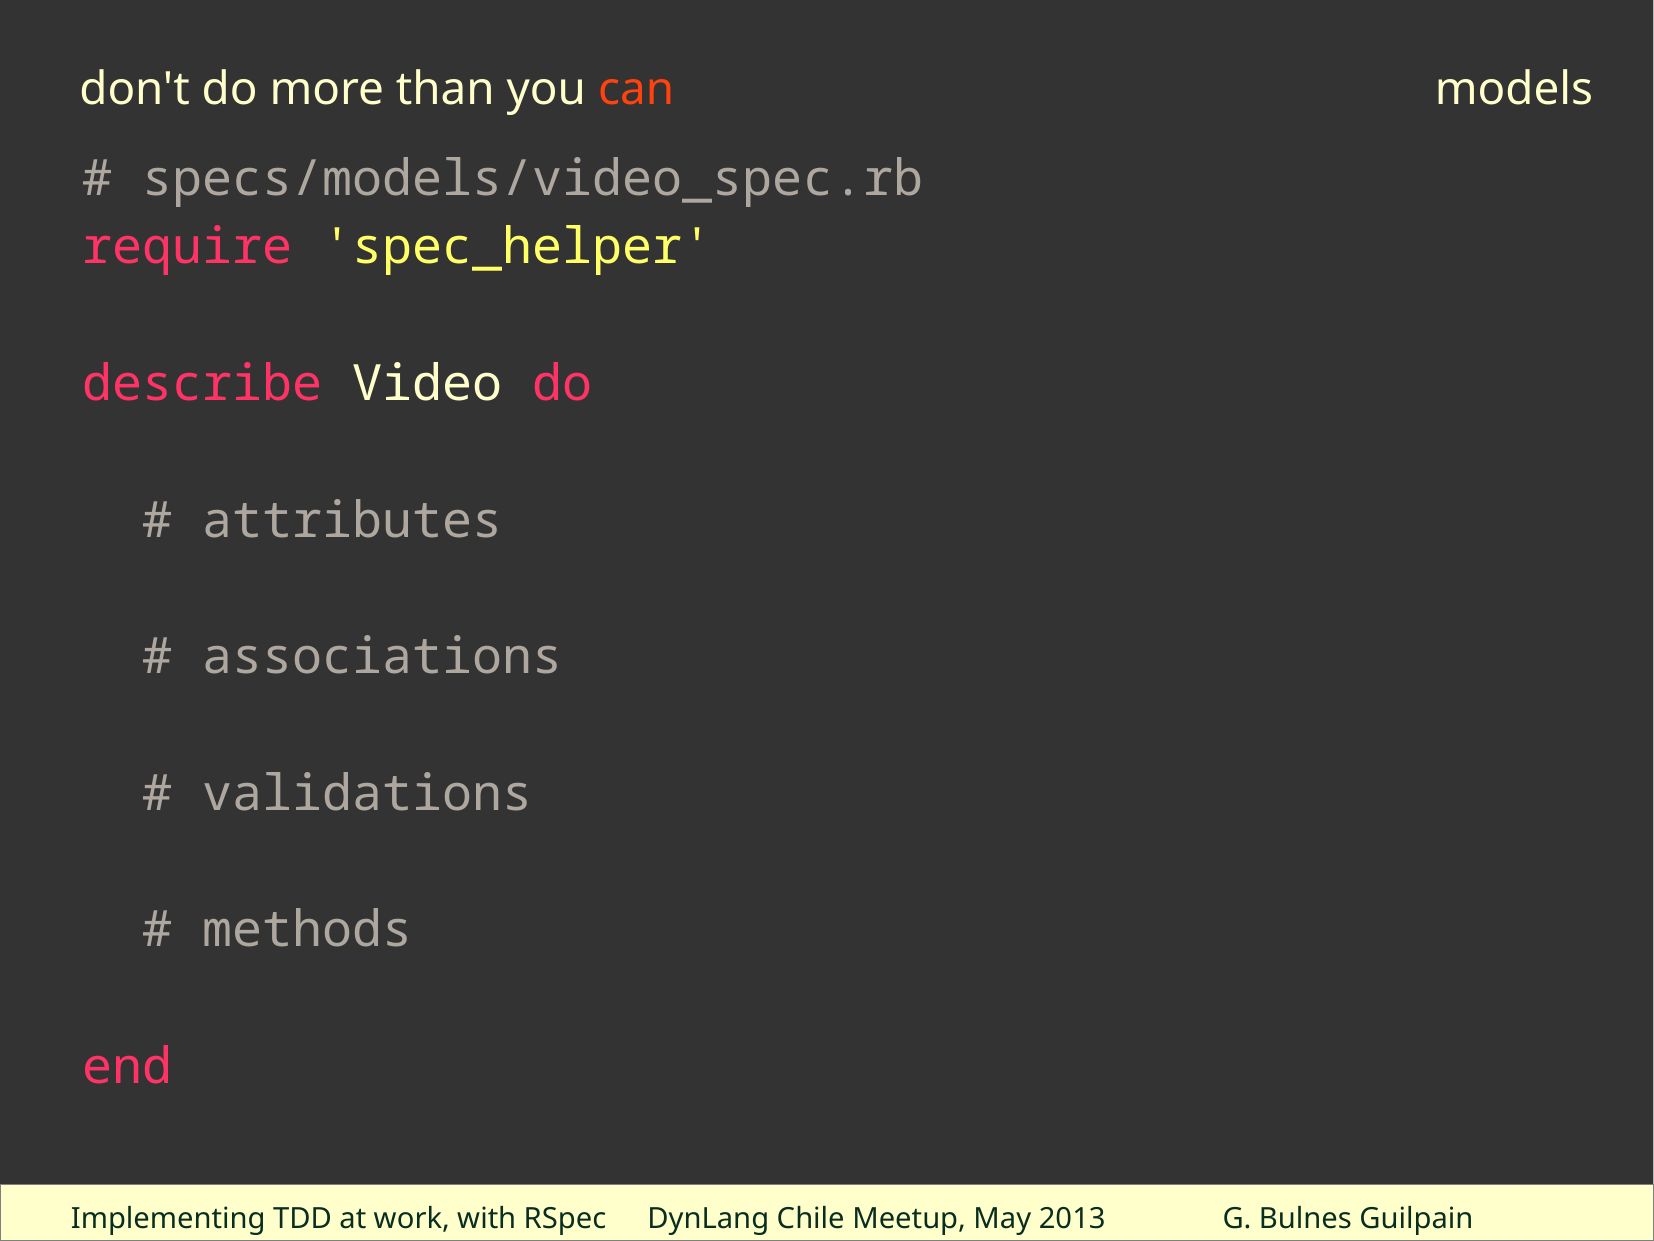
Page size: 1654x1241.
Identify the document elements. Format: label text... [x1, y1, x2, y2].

subtitle # specs/models/video_spec.rb require 'spec_helper' describe Video do # attributes # associations # validations # methods end [82, 59, 1571, 1181]
text_box DynLang Chile Meetup, May 2013 [632, 1190, 1021, 1239]
text_box Implementing TDD at work, with RSpec [56, 1190, 506, 1239]
text_box [0, 1184, 1654, 1241]
text_box G. Bulnes Guilpain [1207, 1190, 1435, 1239]
text_box don't do more than you can [64, 48, 556, 115]
text_box models [1420, 48, 1571, 115]
